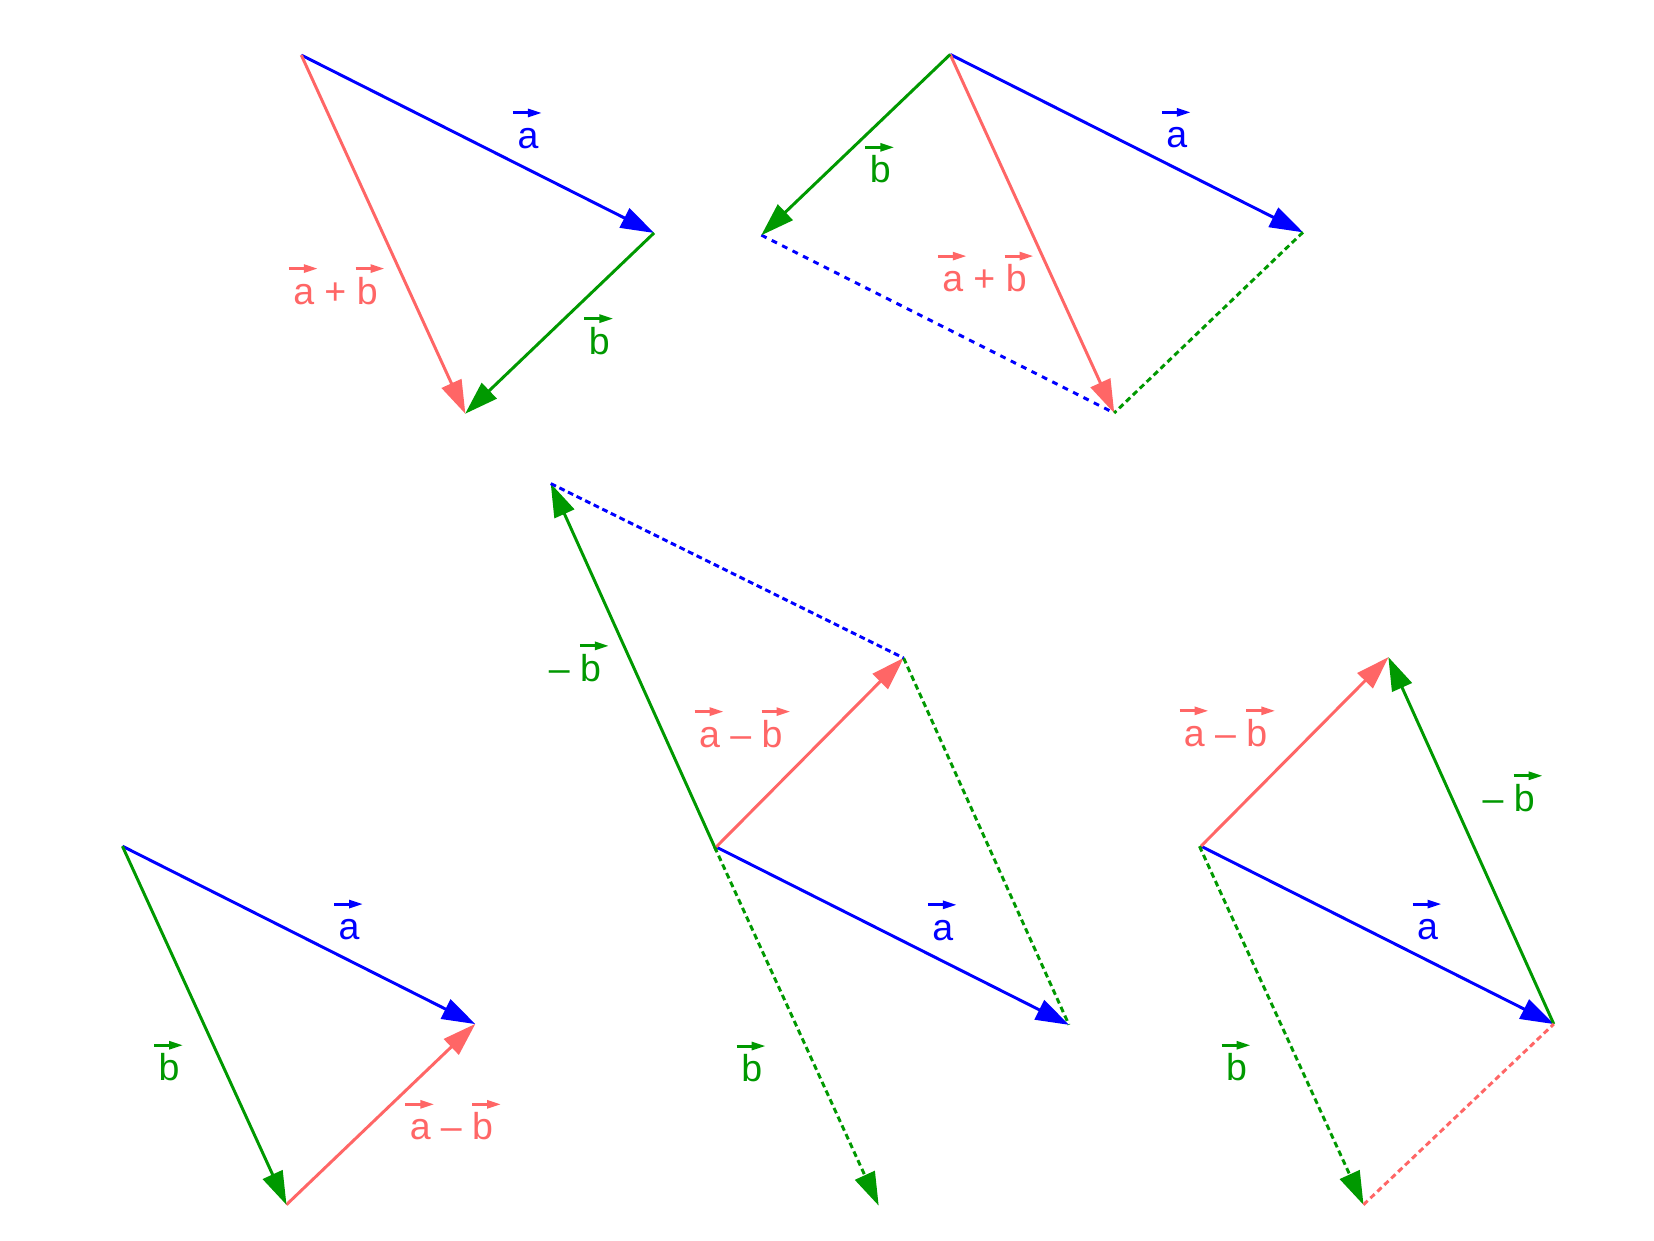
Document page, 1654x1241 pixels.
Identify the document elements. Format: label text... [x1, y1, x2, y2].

text_box b [855, 141, 906, 199]
text_box b [574, 312, 625, 370]
text_box a [323, 898, 375, 956]
text_box – b [534, 639, 621, 697]
text_box – b [1467, 769, 1554, 827]
text_box b [726, 1040, 777, 1098]
text_box a [1402, 898, 1453, 956]
text_box a [1151, 106, 1202, 164]
text_box b [143, 1039, 195, 1097]
text_box a – b [1169, 704, 1294, 762]
text_box a [502, 107, 554, 164]
text_box b [1211, 1039, 1262, 1097]
text_box a + b [927, 250, 1053, 308]
text_box a – b [395, 1098, 520, 1156]
text_box a + b [278, 262, 404, 320]
text_box a – b [684, 705, 810, 763]
text_box a [917, 898, 968, 956]
